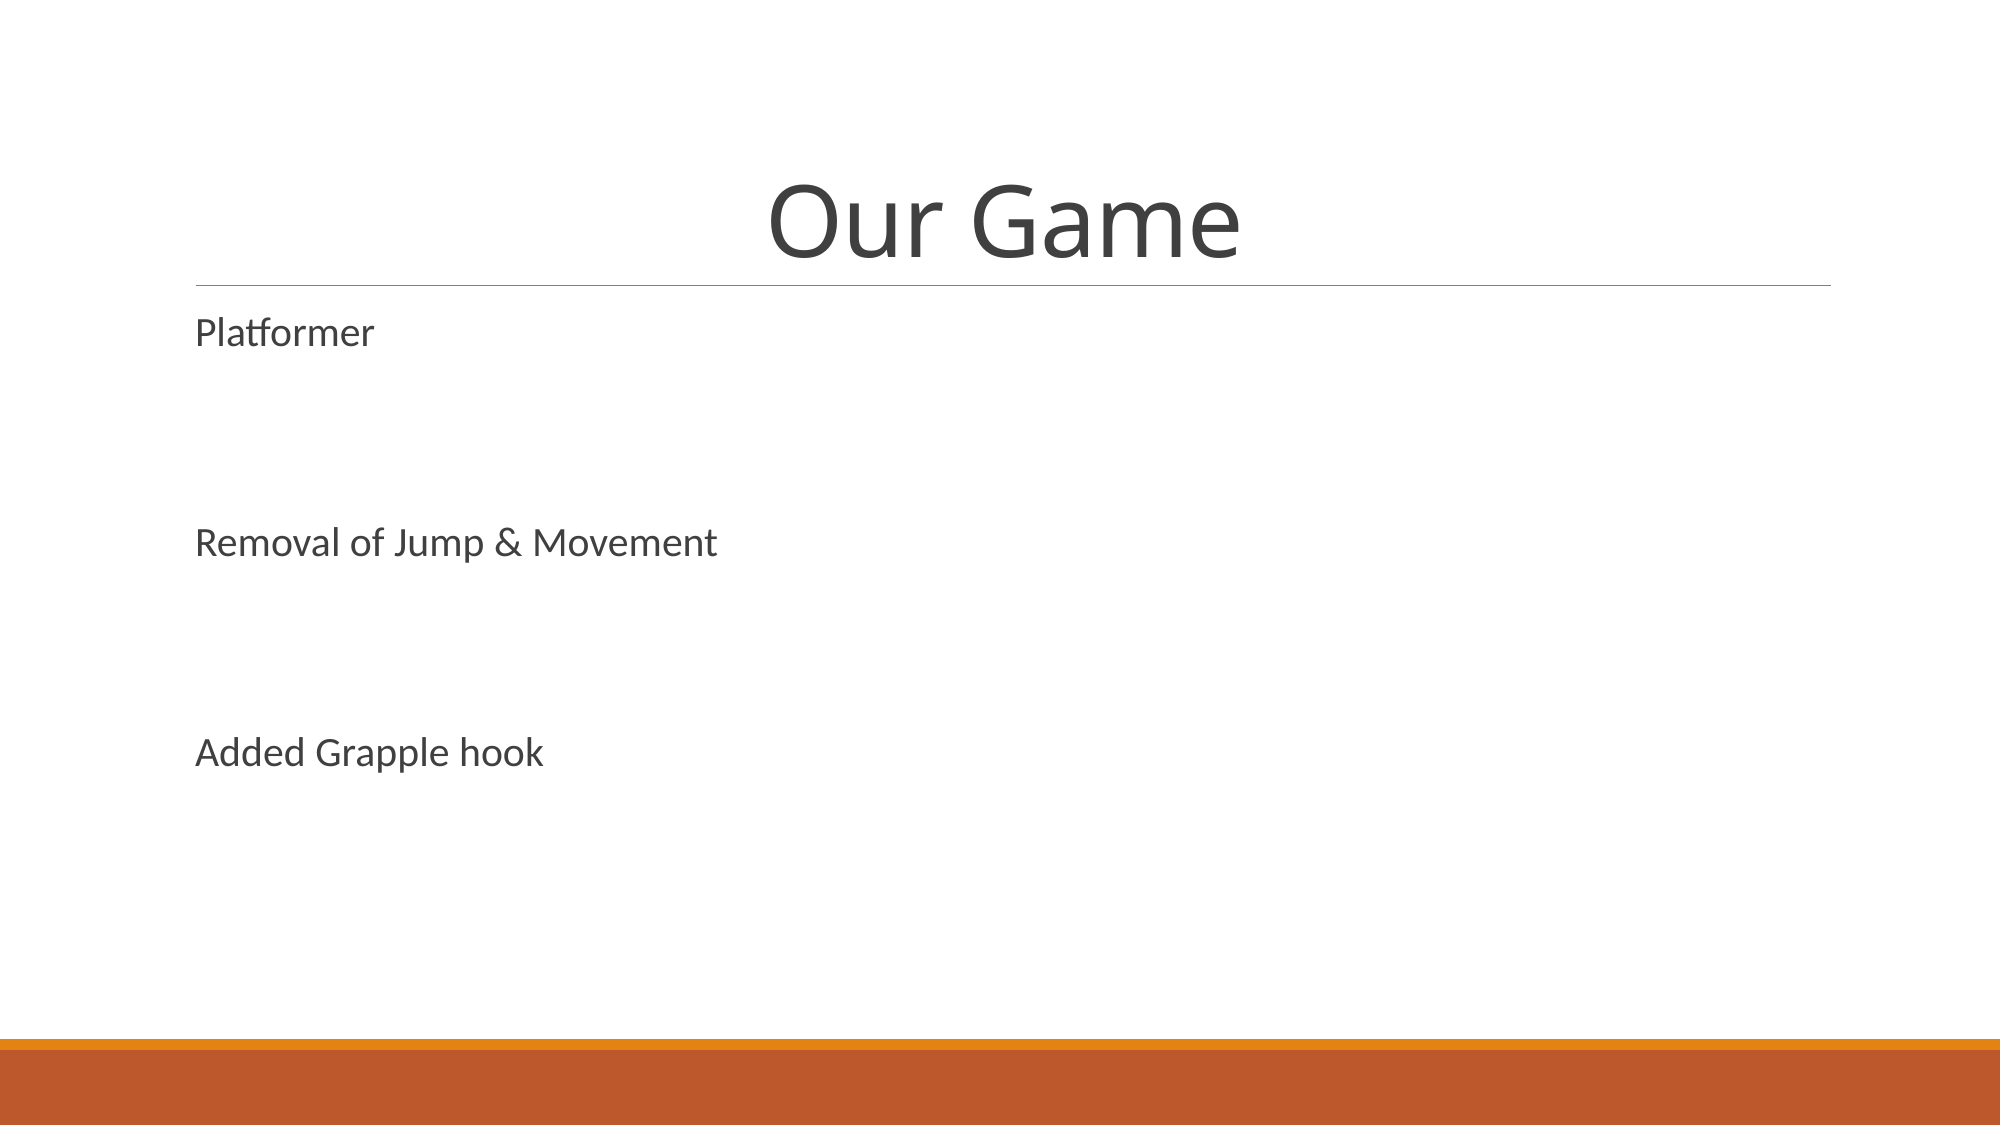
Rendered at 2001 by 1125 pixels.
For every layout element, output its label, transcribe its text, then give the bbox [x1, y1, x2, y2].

title Our Game [180, 47, 1831, 286]
list Platformer Removal of Jump & Movement Added Grapple hook [180, 302, 1831, 963]
